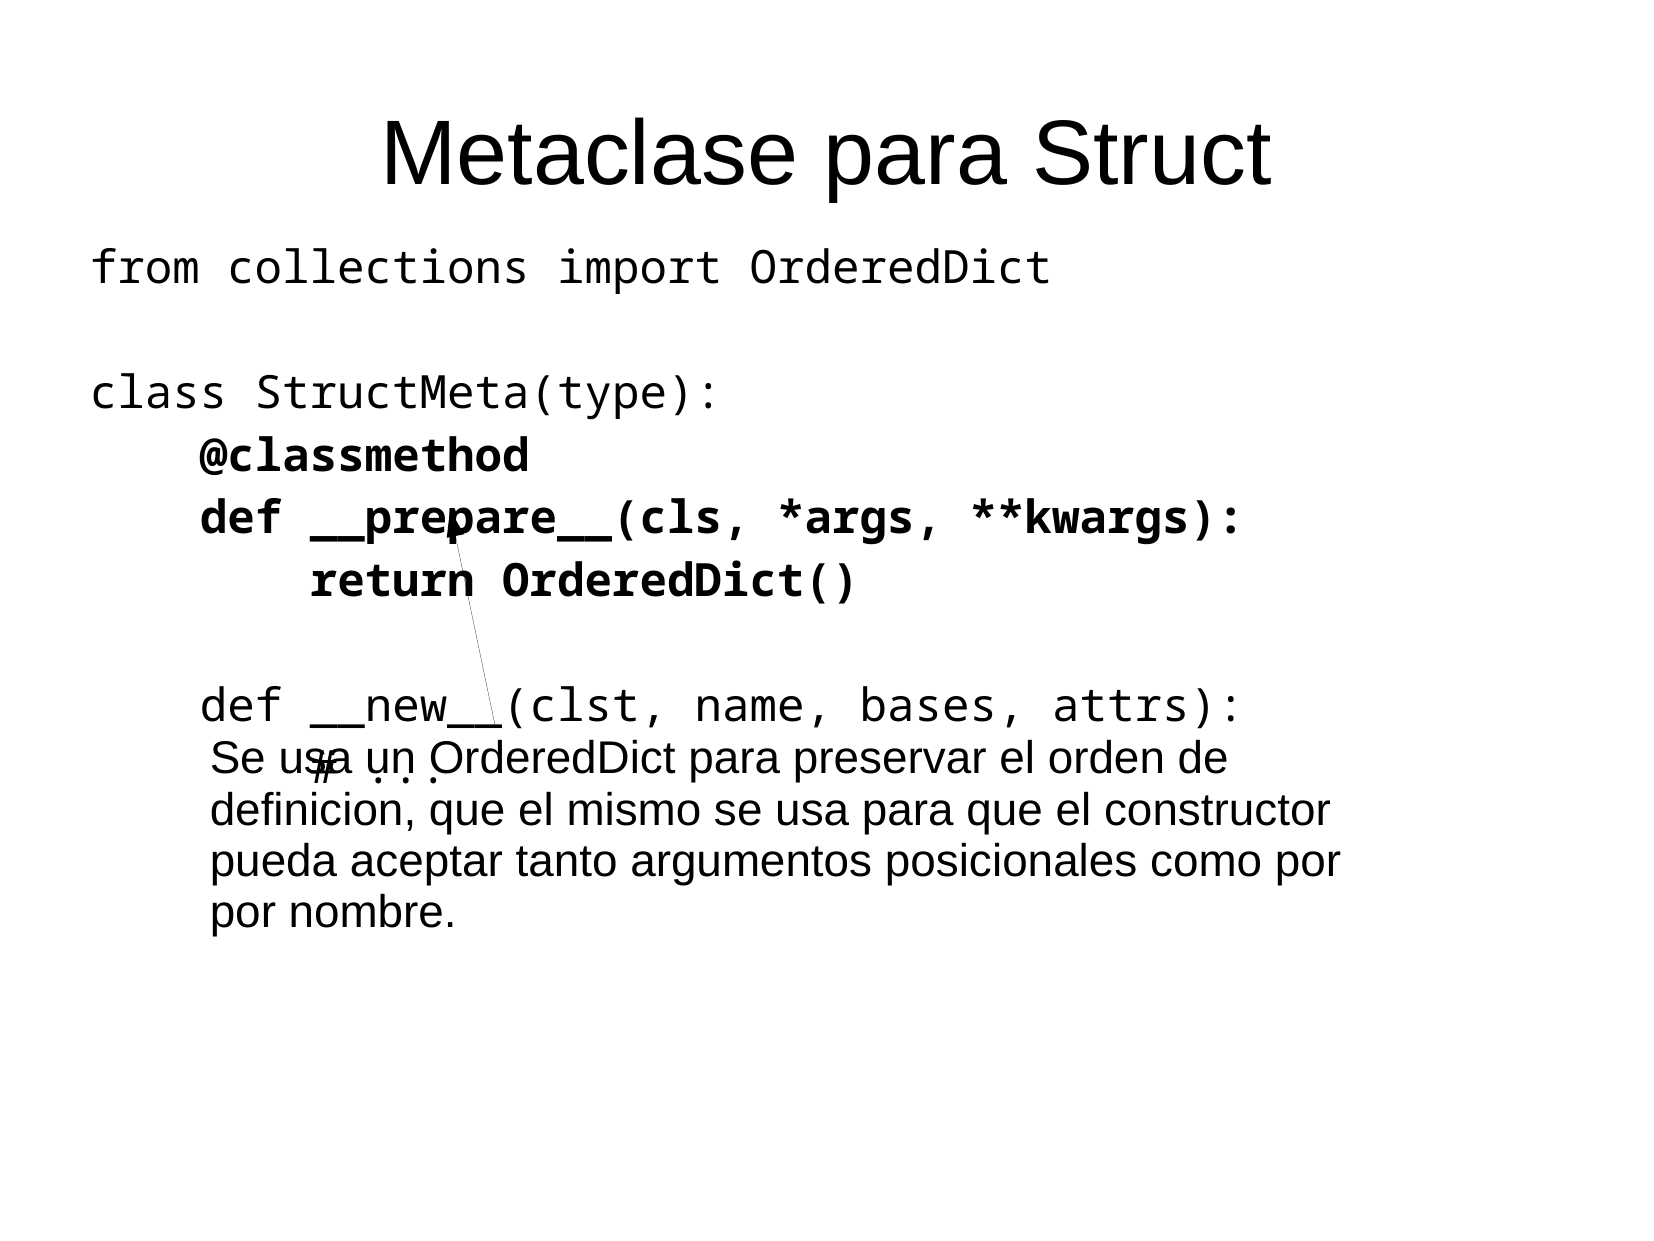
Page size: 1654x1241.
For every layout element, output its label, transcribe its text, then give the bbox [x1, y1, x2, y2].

text_box from collections import OrderedDict class StructMeta(type): @classmethod def __prepare__(cls, *args, **kwargs): return OrderedDict() def __new__(clst, name, bases, attrs): # ... [75, 227, 1597, 676]
text_box Se usa un OrderedDict para preservar el orden de definicion, que el mismo se usa para que el constructor pueda aceptar tanto argumentos posicionales como por por nombre. [195, 725, 1370, 946]
title Metaclase para Struct [82, 49, 1571, 227]
